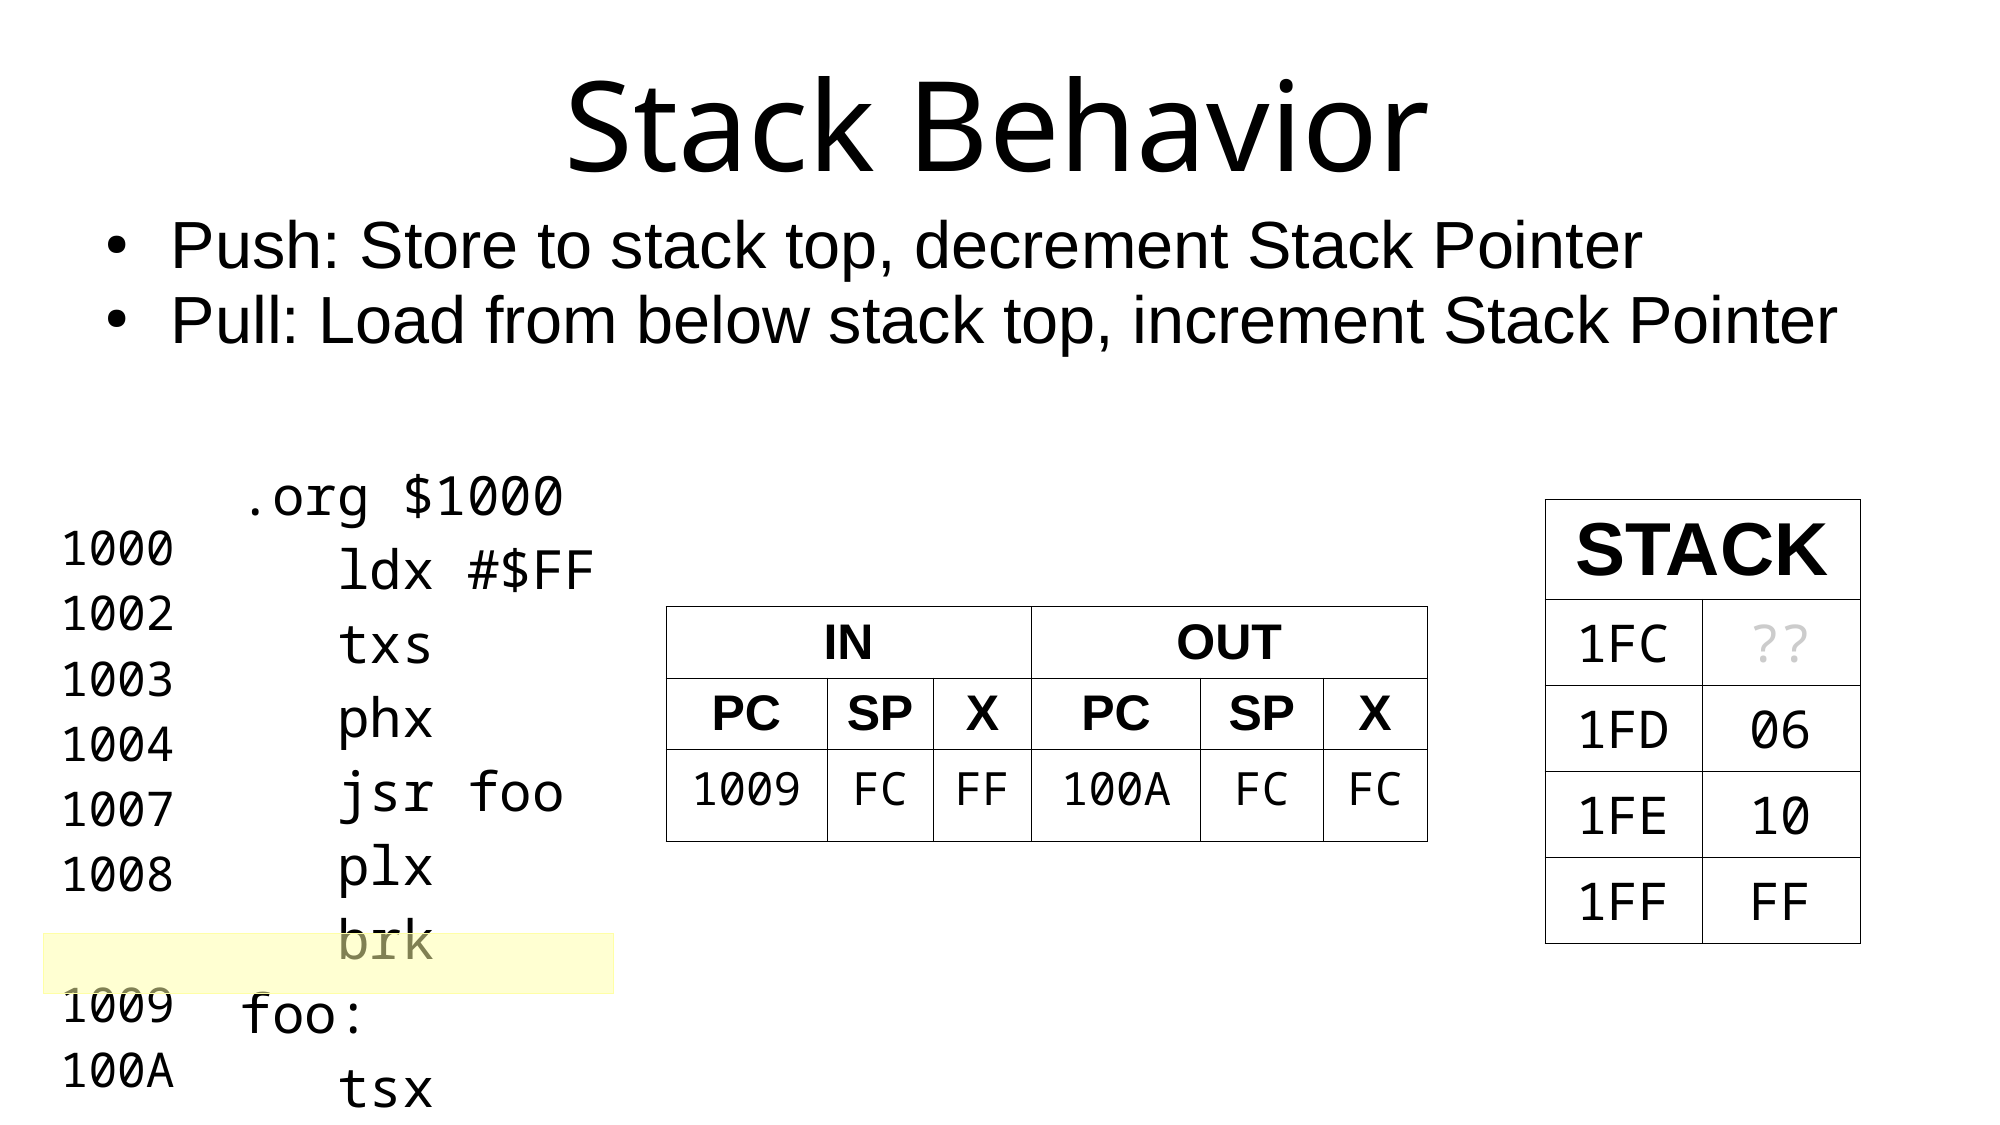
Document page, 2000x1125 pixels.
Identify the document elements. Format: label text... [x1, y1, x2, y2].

title Stack Behavior [30, 22, 1966, 240]
table_cell SP [1201, 679, 1323, 749]
text_box Push: Store to stack top, decrement Stack Pointer Pull: Load from below stack top, increment Stack Pointer [90, 201, 1856, 366]
text_box 1000 1002 1003 1004 1007 1008 1009 100A [45, 506, 226, 933]
table_header OUT [1032, 607, 1427, 678]
table_cell PC [1032, 679, 1200, 749]
table_cell 10 [1703, 772, 1860, 857]
table_cell FF [934, 750, 1031, 841]
table_cell FC [1201, 750, 1323, 841]
table_cell FF [1703, 858, 1860, 943]
table_cell 1FF [1546, 858, 1702, 943]
table_cell ?? [1703, 600, 1860, 685]
text_box 1000 1002 1003 1004 1007 1008 1009 100A [45, 994, 226, 1077]
table_cell 100A [1032, 750, 1200, 841]
table_cell SP [828, 679, 933, 749]
table_header STACK [1546, 500, 1860, 599]
table_header IN [667, 607, 1031, 678]
text_box .org $1000 ldx #$FF txs phx jsr foo plx brk foo: tsx rts [225, 450, 782, 1075]
table_cell PC [667, 679, 827, 749]
table_cell 1FC [1546, 600, 1702, 685]
table_cell FC [828, 750, 933, 841]
table_cell 06 [1703, 686, 1860, 771]
table_cell 1009 [667, 750, 827, 841]
text_box [43, 933, 614, 994]
table_cell X [1324, 679, 1427, 749]
table_cell 1FE [1546, 772, 1702, 857]
table_cell 1FD [1546, 686, 1702, 771]
table_cell X [934, 679, 1031, 749]
table_cell FC [1324, 750, 1427, 841]
